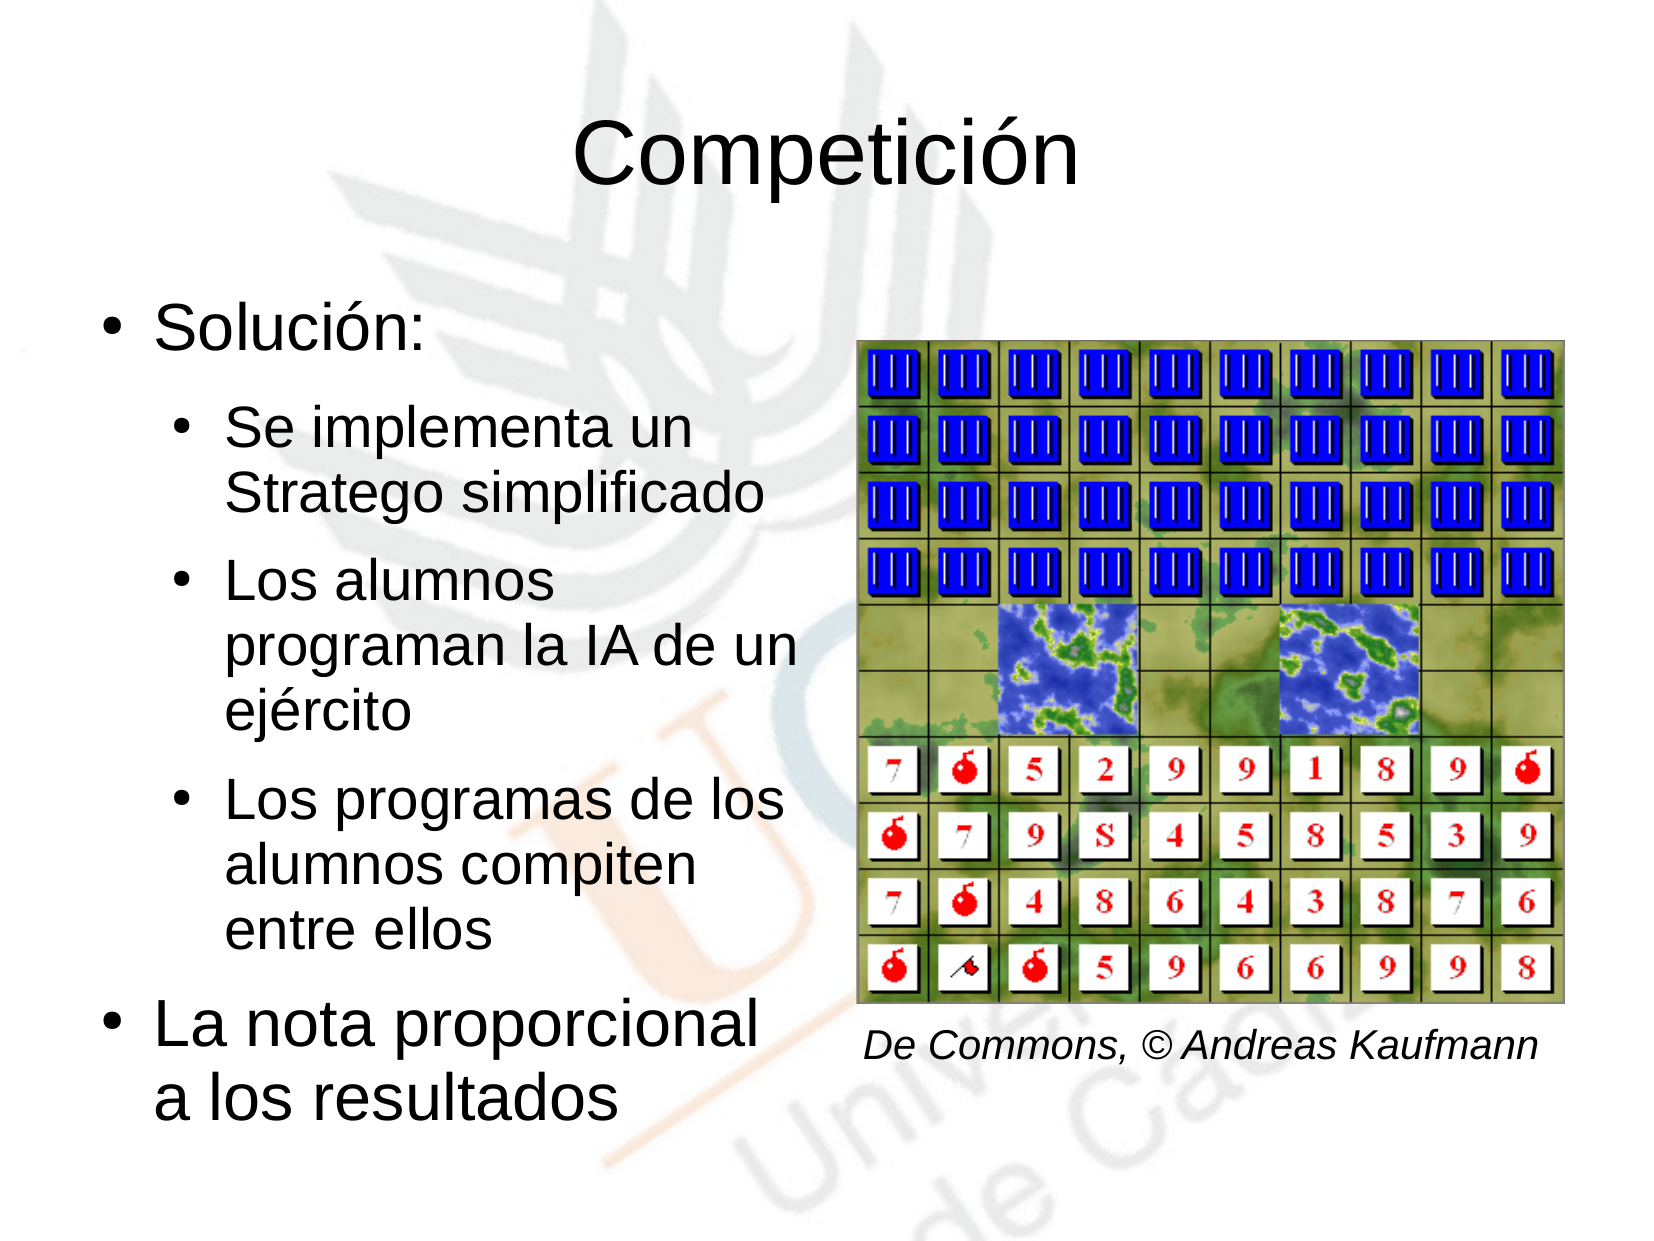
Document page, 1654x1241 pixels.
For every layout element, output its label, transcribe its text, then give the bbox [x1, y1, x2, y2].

picture [0, 0, 1654, 1241]
list Solución: Se implementa un Stratego simplificado Los alumnos programan la IA de un ejército Los programas de los alumnos compiten entre ellos La nota proporcional a los resultados [82, 290, 809, 1136]
title Competición [82, 49, 1571, 257]
list De Commons, © Andreas Kaufmann [862, 1021, 1589, 1112]
